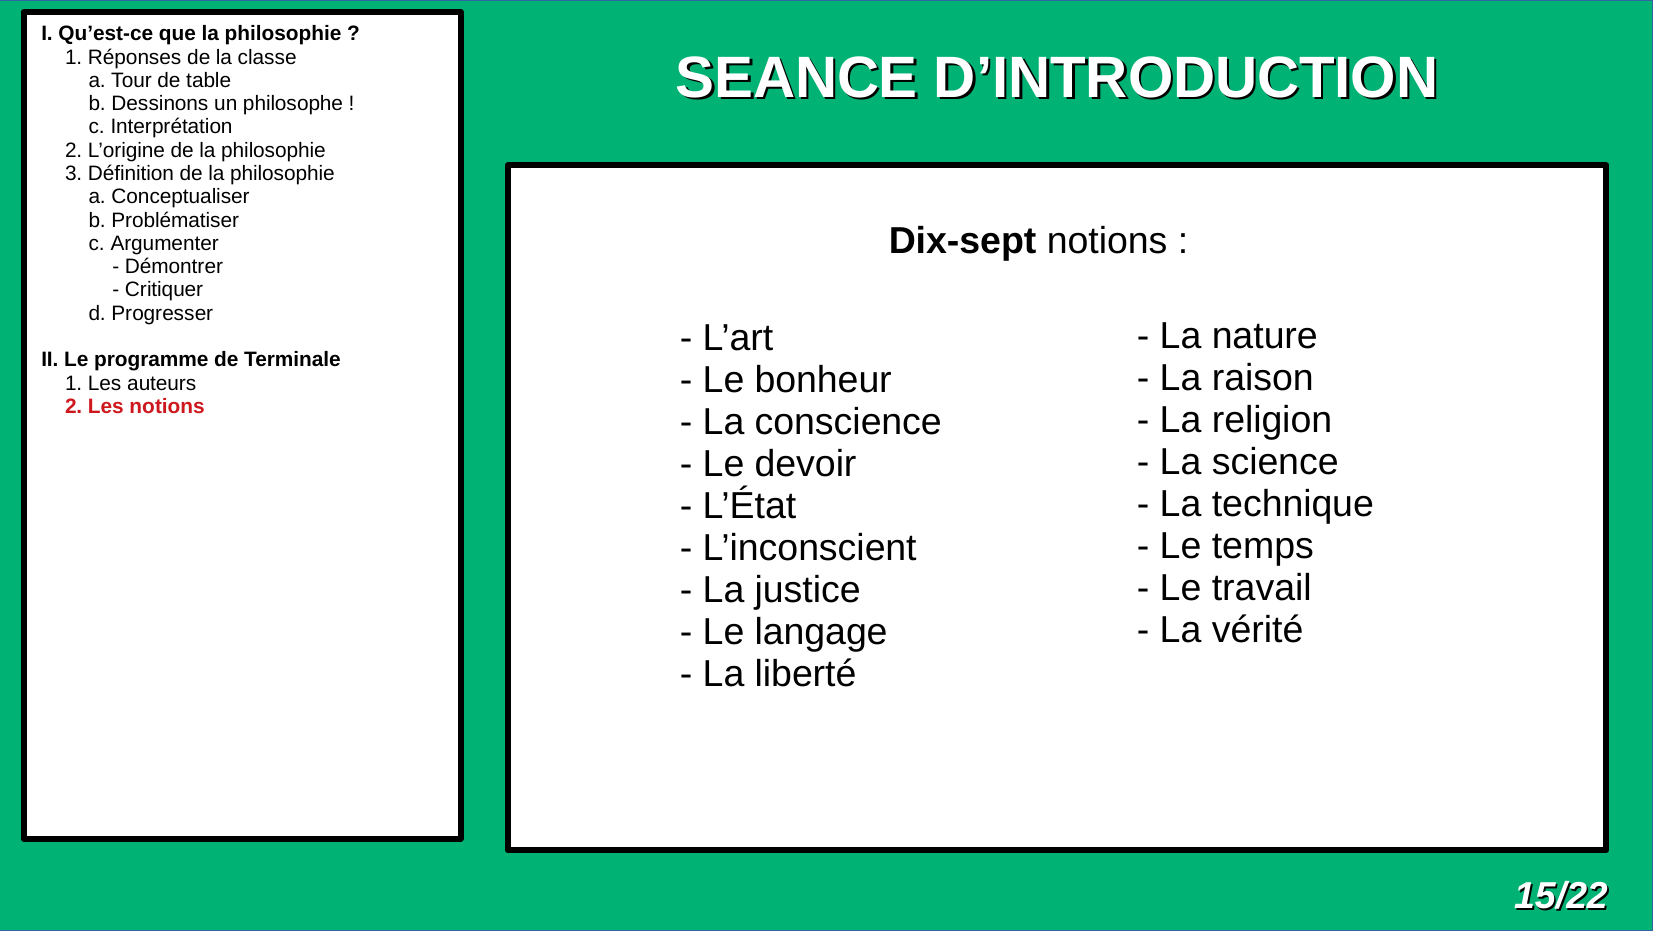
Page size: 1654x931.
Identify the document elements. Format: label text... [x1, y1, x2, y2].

text_box - La nature - La raison - La religion - La science - La technique - Le temps - Le travail - La vérité [1122, 307, 1389, 700]
text_box SEANCE D’INTRODUCTION [507, 0, 1607, 154]
text_box <numéro>/22 [1464, 867, 1623, 931]
text_box [0, 0, 1653, 931]
text_box I. Qu’est-ce que la philosophie ? 1. Réponses de la classe a. Tour de table b. Dessinons un philosophe ! c. Interprétation 2. L’origine de la philosophie 3. Définition de la philosophie a. Conceptualiser b. Problématiser c. Argumenter - Démontrer - Critiquer d. Progresser II. Le programme de Terminale 1. Les auteurs 2. Les notions [23, 11, 461, 839]
text_box - L’art - Le bonheur - La conscience - Le devoir - L’État - L’inconscient - La justice - Le langage - La liberté [665, 309, 957, 745]
text_box Dix-sept notions : [874, 212, 1229, 312]
